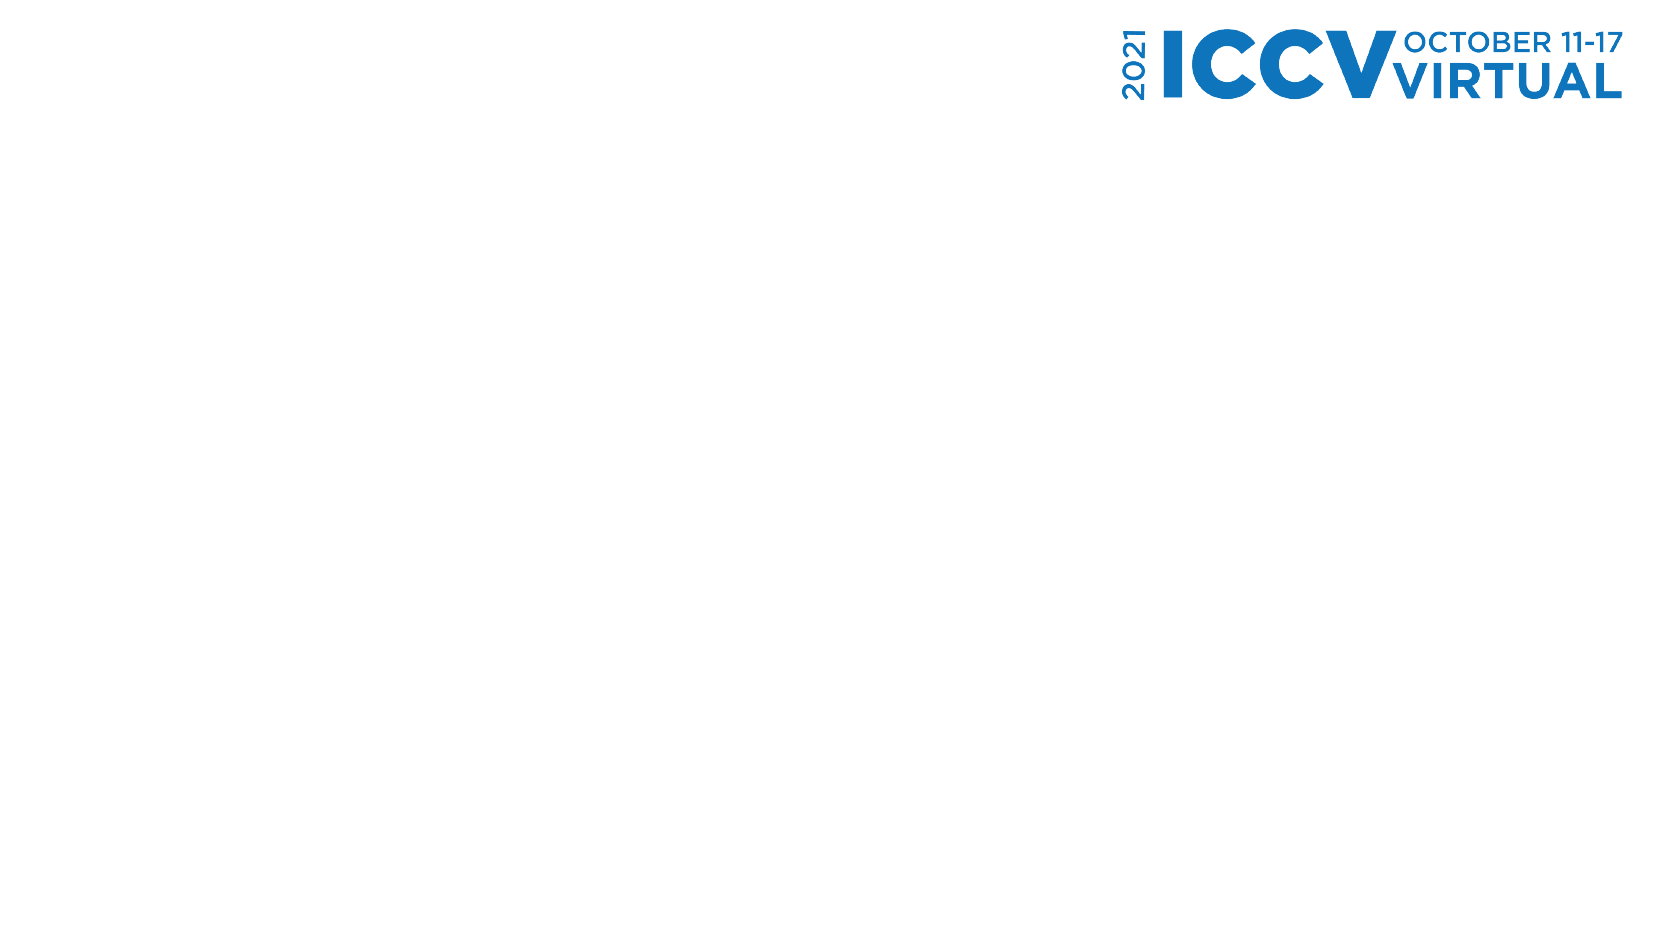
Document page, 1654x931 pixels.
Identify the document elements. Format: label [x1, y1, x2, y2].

picture [1090, 0, 1654, 141]
